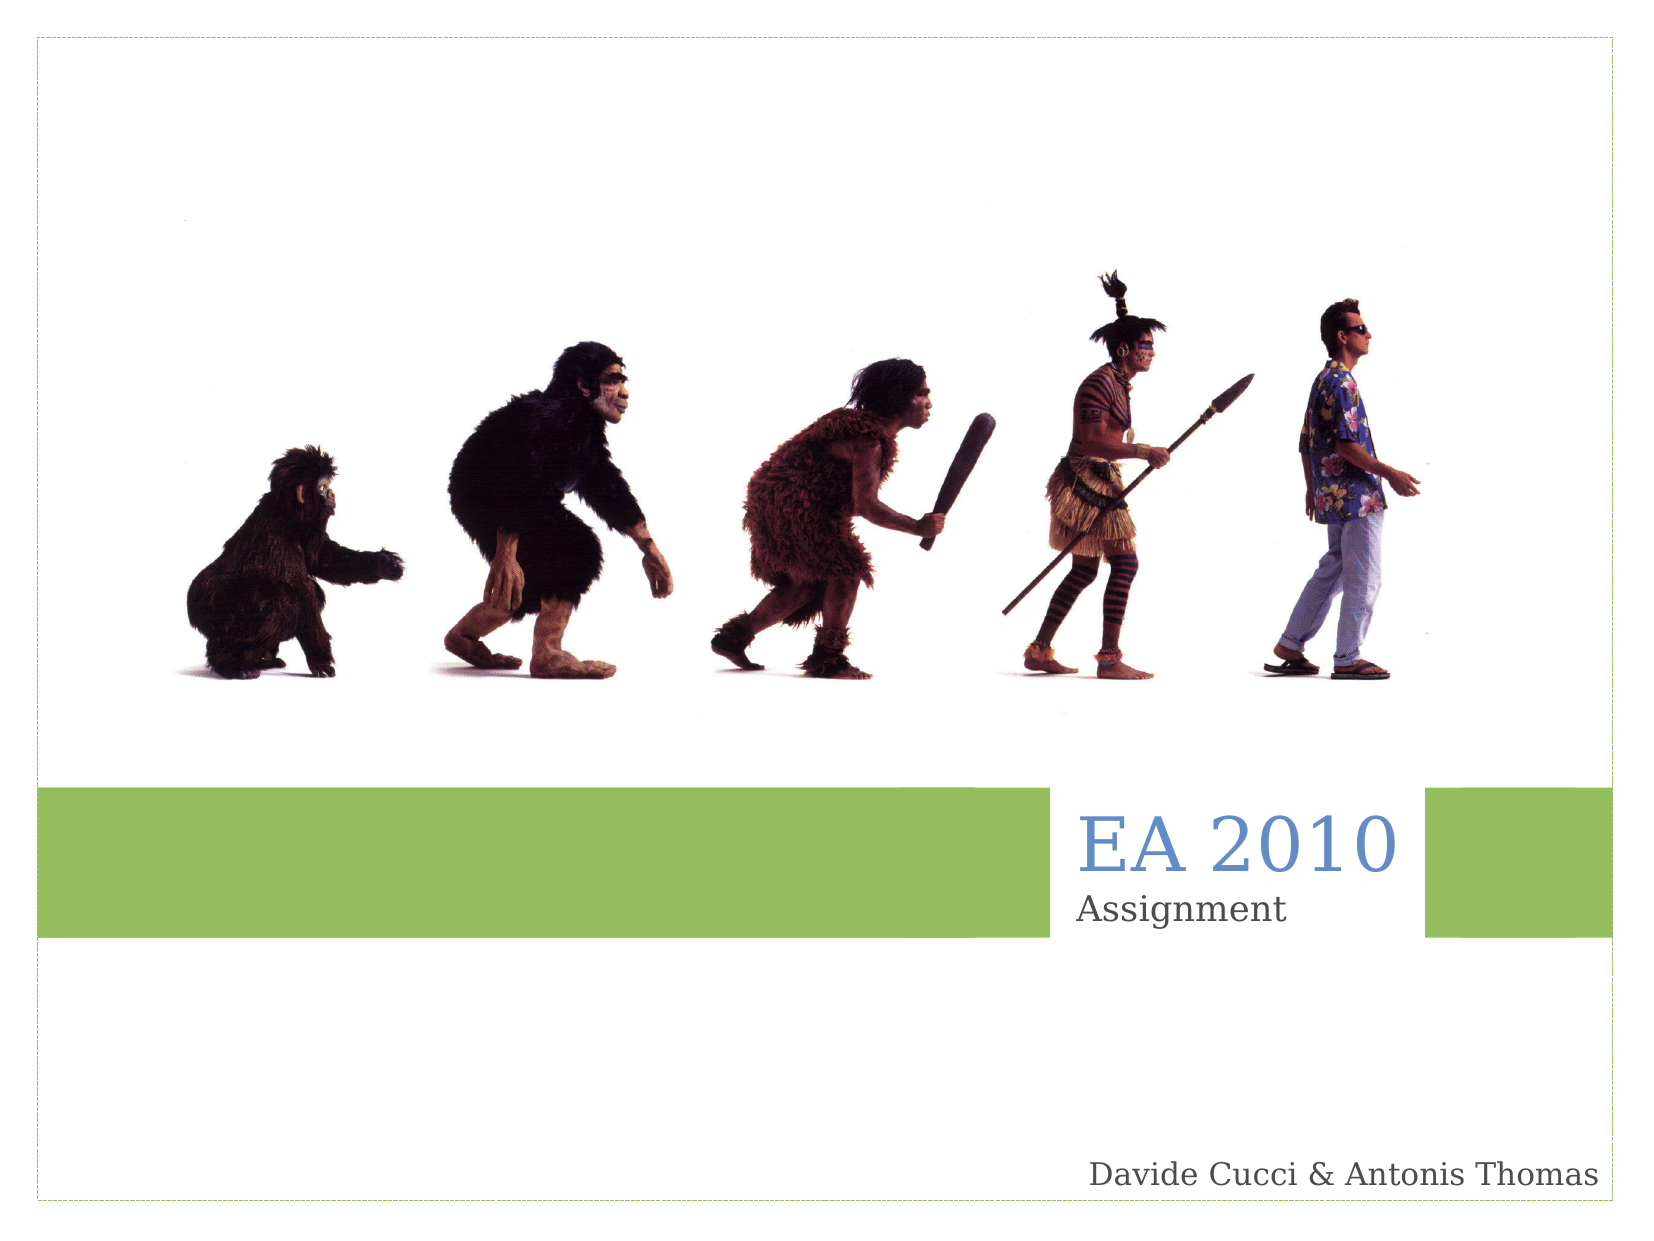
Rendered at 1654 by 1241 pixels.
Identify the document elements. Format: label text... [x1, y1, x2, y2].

text_box [1425, 787, 1613, 938]
text_box Davide Cucci & Antonis Thomas [1073, 1148, 1616, 1201]
text_box EA 2010 Assignment [1061, 794, 1415, 938]
picture [163, 187, 1431, 731]
text_box [37, 787, 1051, 938]
